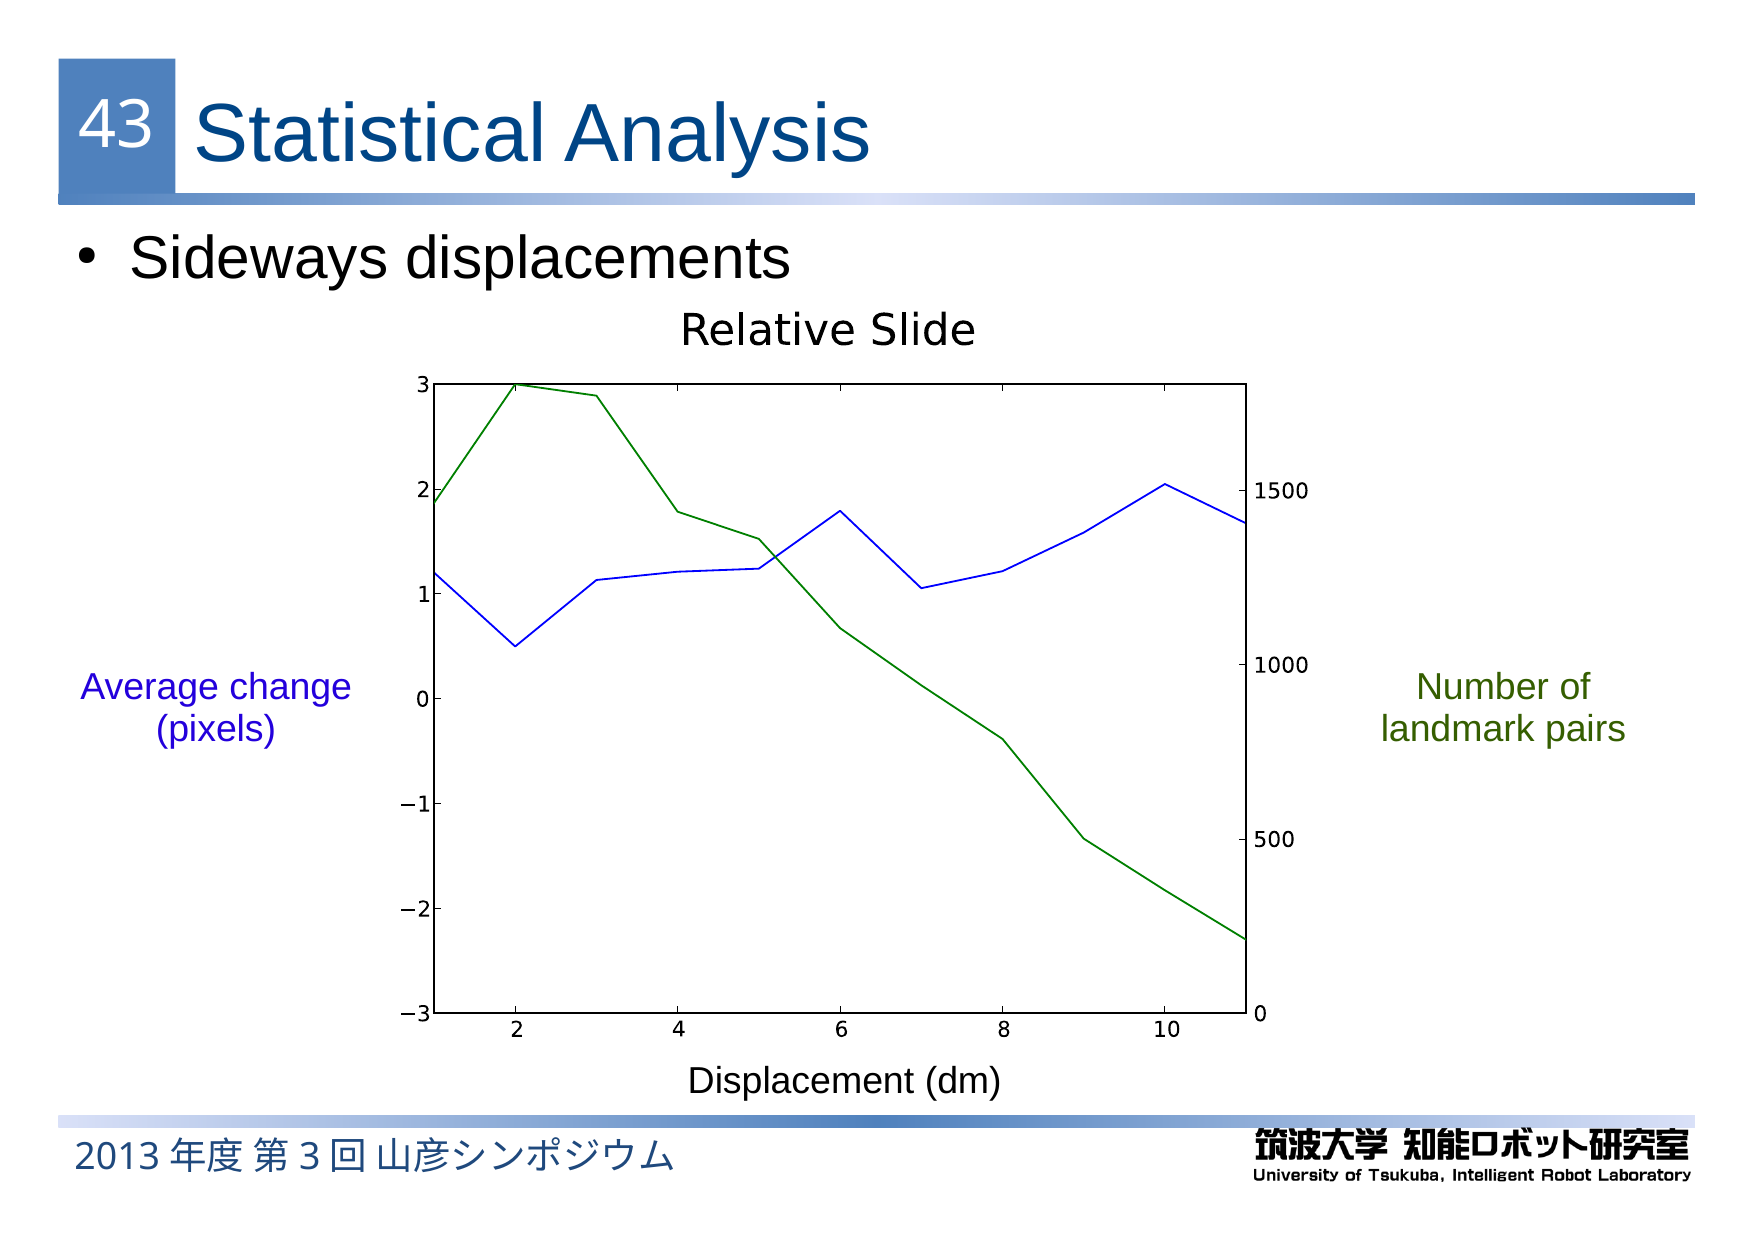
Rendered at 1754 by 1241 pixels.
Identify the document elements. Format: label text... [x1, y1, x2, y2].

picture [385, 298, 1317, 1049]
text_box Displacement (dm) [538, 1051, 1151, 1109]
list Sideways displacements [58, 223, 1696, 876]
text_box Number of landmark pairs [1345, 658, 1661, 758]
title Statistical Analysis [193, 61, 1651, 205]
picture [1252, 1127, 1691, 1182]
text_box Average change (pixels) [58, 658, 374, 758]
